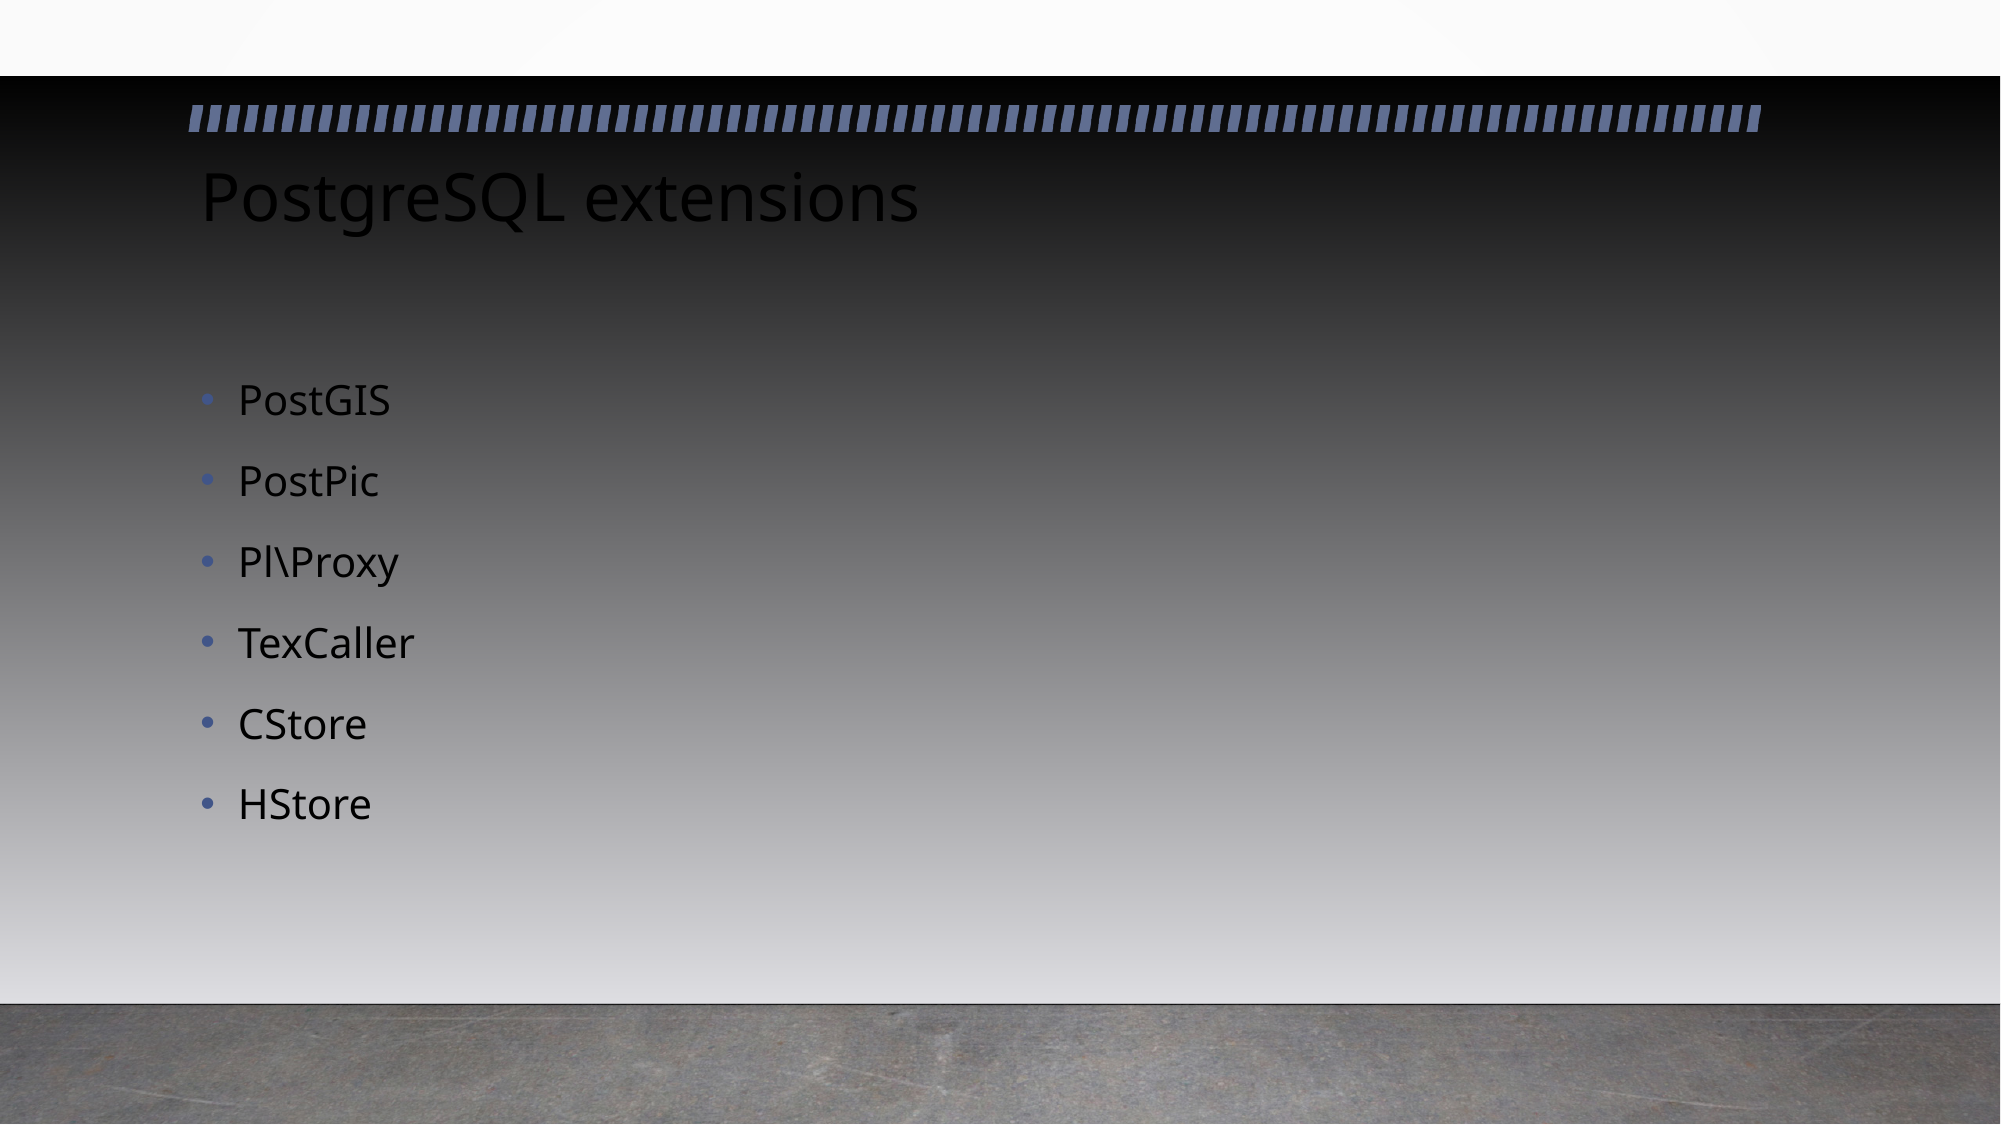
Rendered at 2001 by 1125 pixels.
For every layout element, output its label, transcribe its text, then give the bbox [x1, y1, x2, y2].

title PostgreSQL extensions [185, 156, 1761, 299]
list PostGIS PostPic Pl\Proxy TexCaller CStore HStore [185, 356, 1761, 897]
